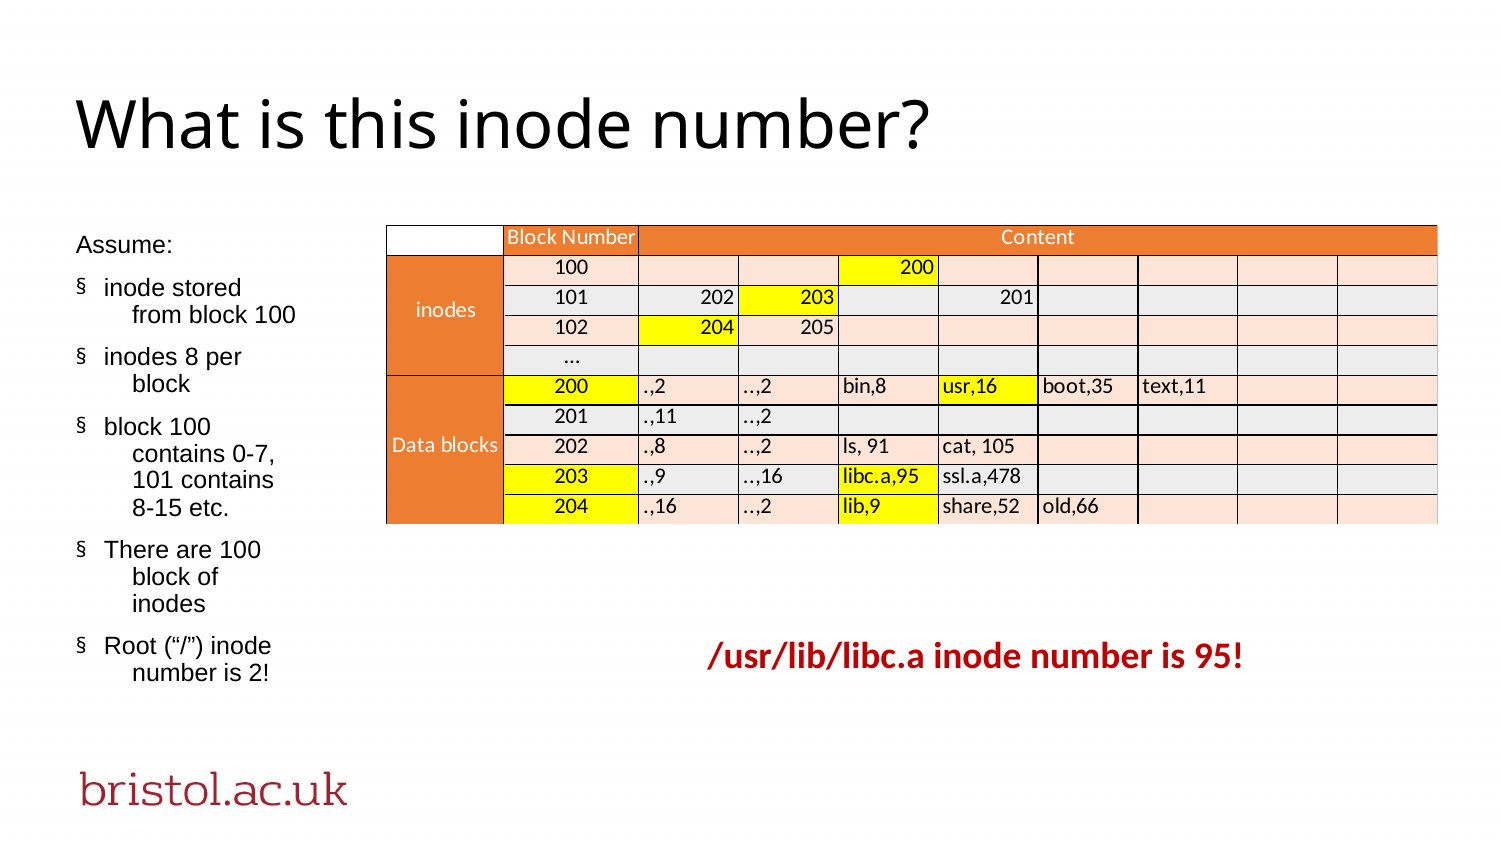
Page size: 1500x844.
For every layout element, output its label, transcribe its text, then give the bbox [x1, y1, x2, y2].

title What is this inode number? [60, 44, 1440, 209]
list Assume: inode stored from block 100 inodes 8 per block block 100 contains 0-7, 101 contains 8-15 etc. There are 100 block of inodes Root (“/”) inode number is 2! [60, 224, 313, 708]
chart [385, 225, 1439, 526]
text_box /usr/lib/libc.a inode number is 95! [692, 623, 1265, 685]
